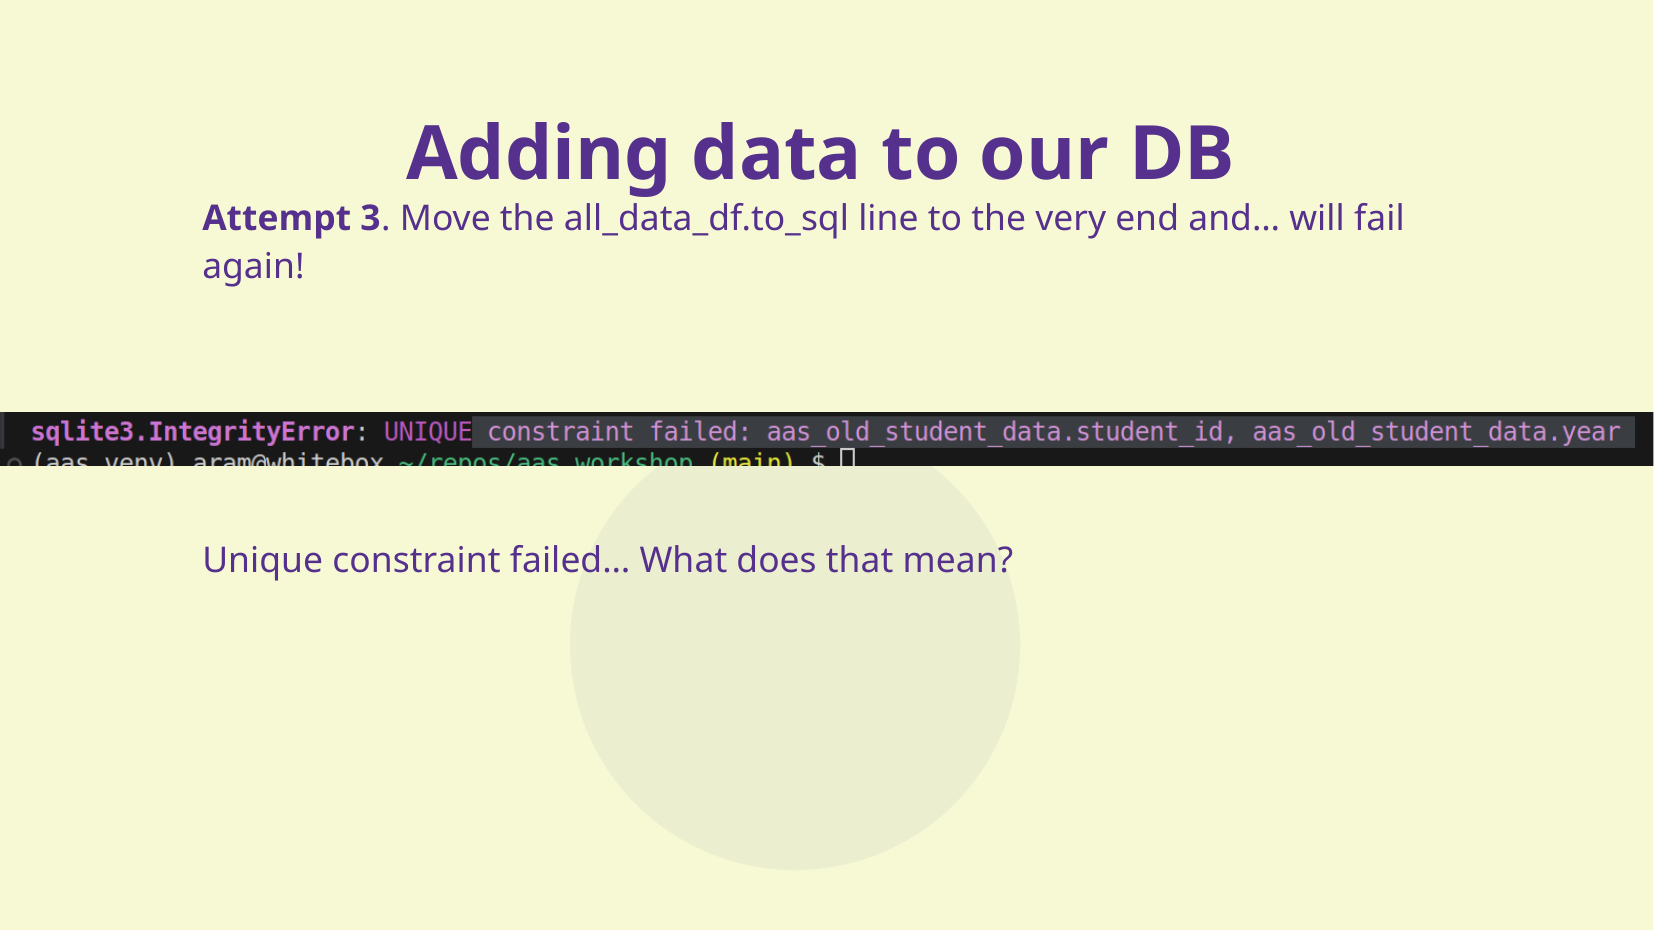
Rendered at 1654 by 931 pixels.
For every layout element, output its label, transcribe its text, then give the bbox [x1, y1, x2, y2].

title Adding data to our DB [76, 98, 1565, 202]
text_box Attempt 3. Move the all_data_df.to_sql line to the very end and… will fail again! Unique constraint failed… What does that mean? [187, 467, 1463, 737]
text_box Attempt 3. Move the all_data_df.to_sql line to the very end and… will fail again! Unique constraint failed… What does that mean? [187, 202, 1463, 412]
picture [0, 412, 1654, 467]
